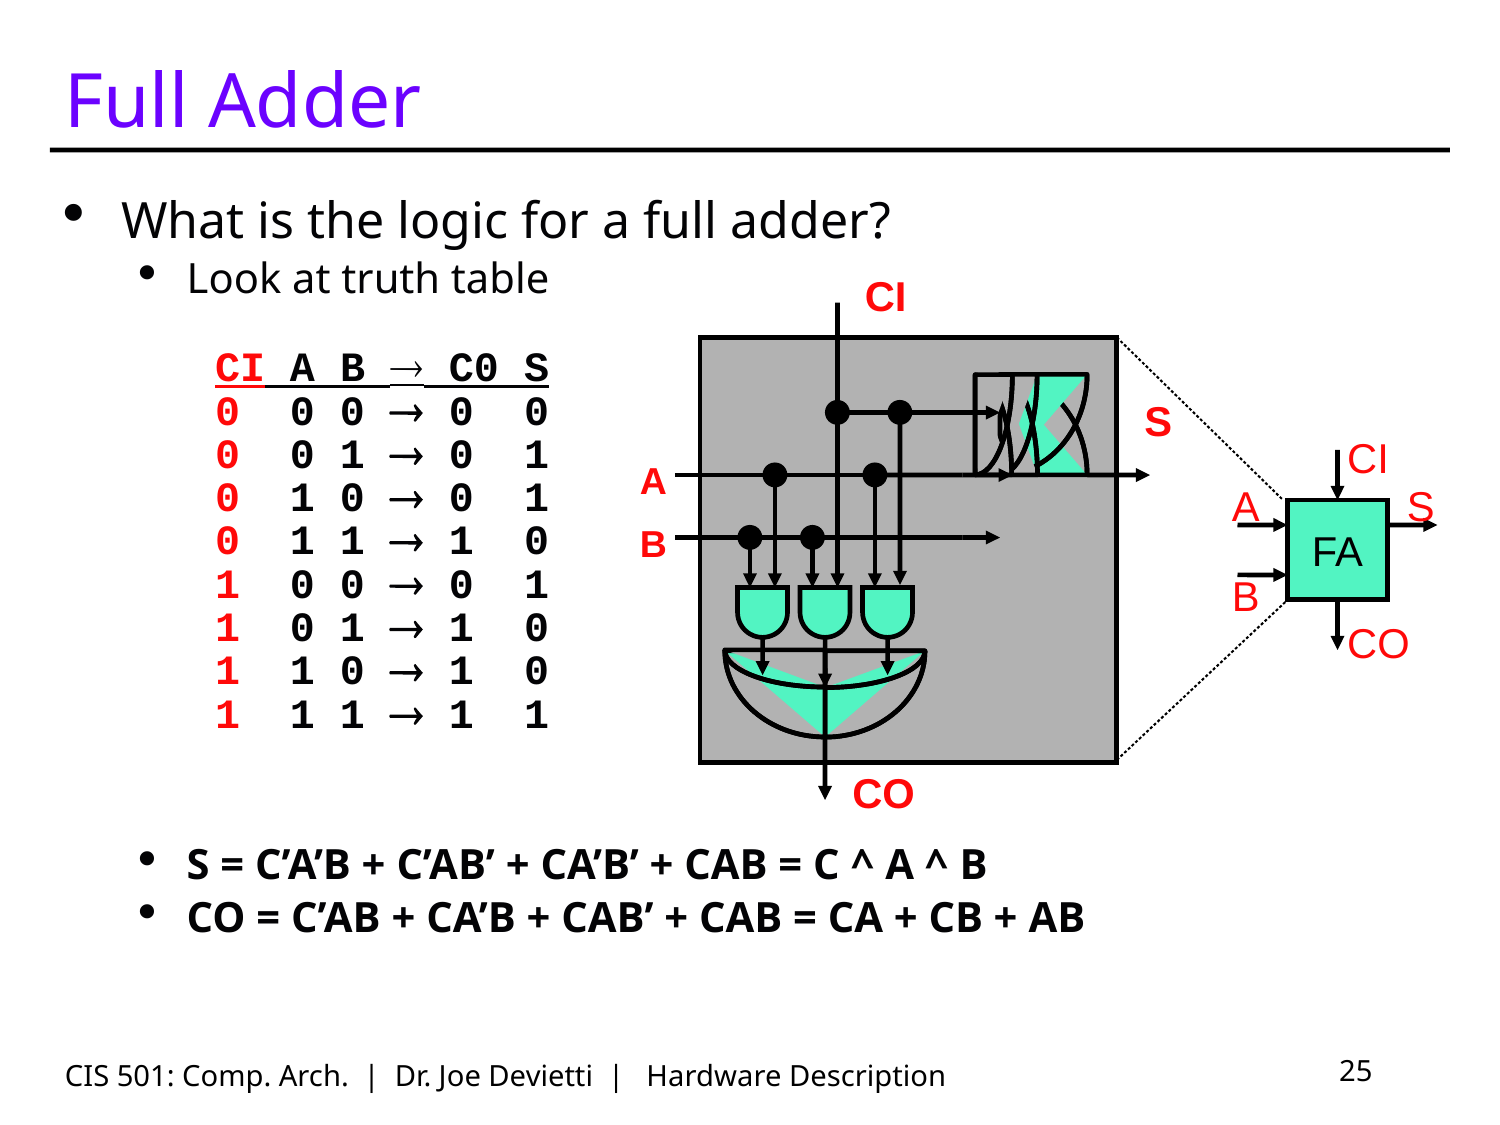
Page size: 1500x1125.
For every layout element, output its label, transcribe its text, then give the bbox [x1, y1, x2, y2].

text_box A [625, 450, 682, 510]
text_box S [1129, 387, 1188, 453]
text_box CI [1332, 424, 1404, 490]
text_box CI [850, 262, 922, 328]
text_box B [1217, 562, 1275, 628]
text_box S [1392, 472, 1450, 538]
text_box CO [837, 759, 930, 825]
text_box A [1217, 472, 1275, 538]
text_box CO [1332, 609, 1425, 675]
text_box FA [1287, 499, 1388, 600]
text_box [699, 337, 1117, 763]
text_box CIS 501: Comp. Arch. | Dr. Joe Devietti | Hardware Description [49, 1049, 988, 1100]
text_box Full Adder [49, 37, 1375, 150]
text_box B [625, 512, 682, 573]
text_box <number> [1074, 1049, 1388, 1100]
text_box What is the logic for a full adder? Look at truth table CI A B  C0 S 0 0 0  0 0 0 0 1  0 1 0 1 0  0 1 0 1 1  1 0 1 0 0  0 1 1 0 1  1 0 1 1 0  1 0 1 1 1  1 1 S = C’A’B + C’AB’ + CA’B’ + CAB = C ^ A ^ B CO = C’AB + CA’B + CAB’ + CAB = CA + CB + AB [50, 187, 1338, 1025]
